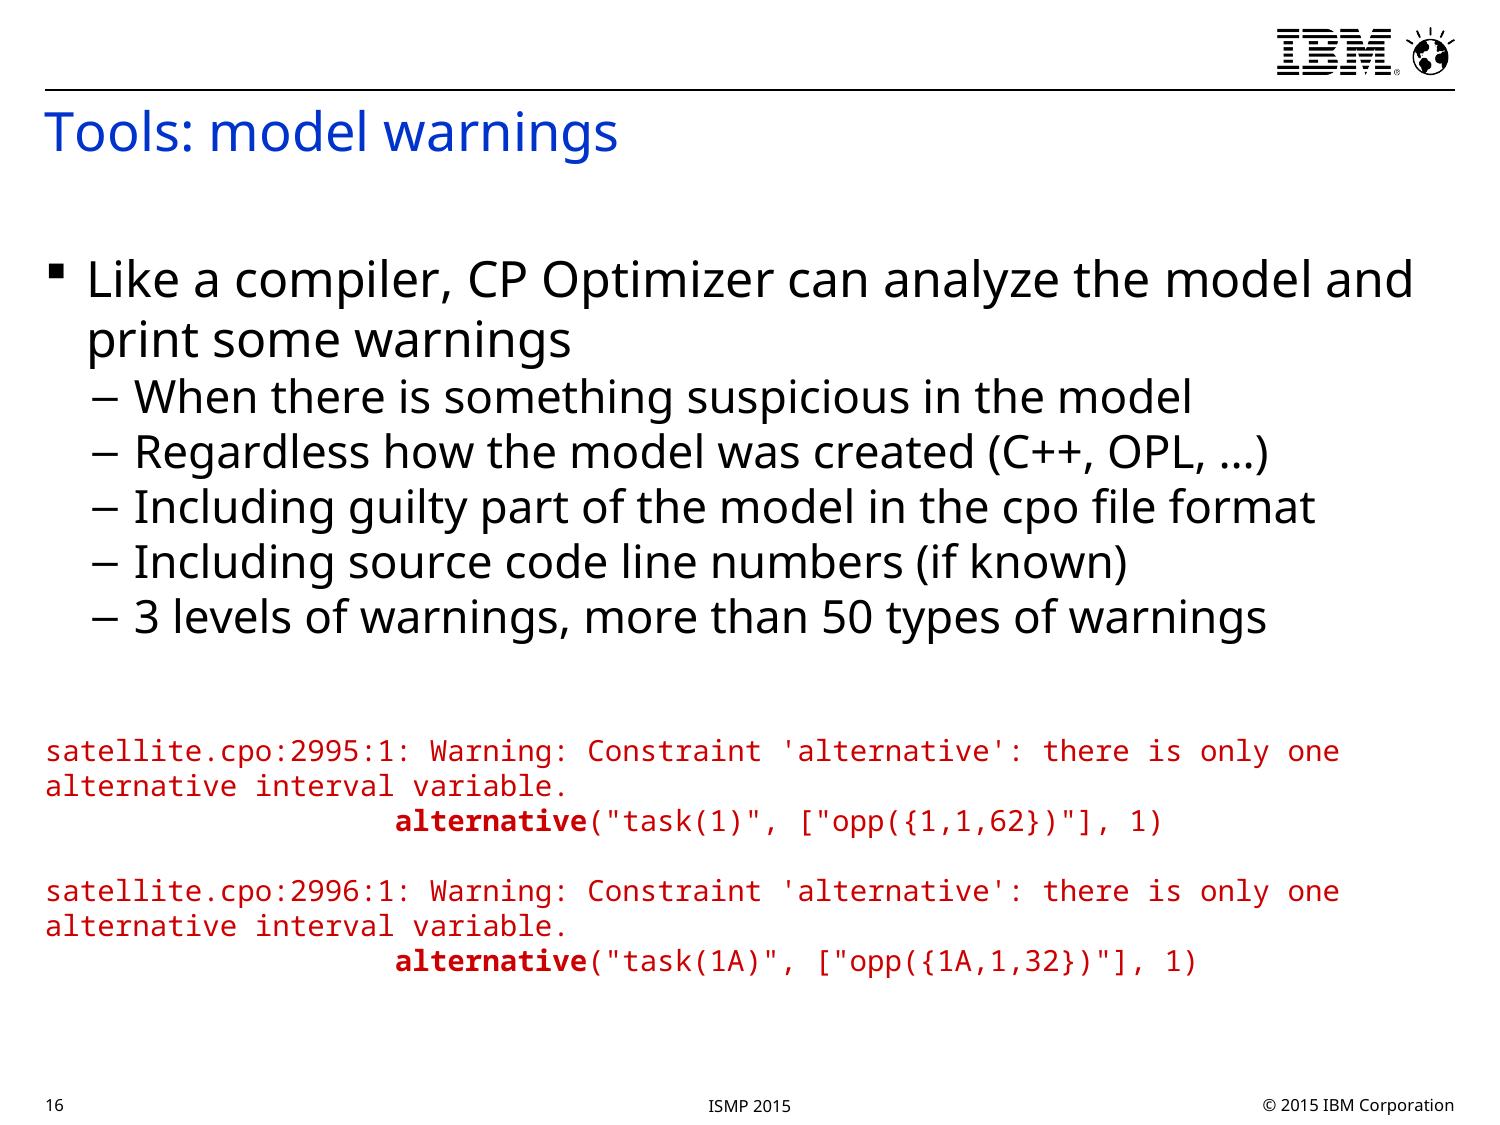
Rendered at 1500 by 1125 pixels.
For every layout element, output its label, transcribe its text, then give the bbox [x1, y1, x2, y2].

picture [1260, 10, 1468, 90]
title Tools: model warnings [29, 97, 1455, 203]
list Like a compiler, CP Optimizer can analyze the model and print some warnings When there is something suspicious in the model Regardless how the model was created (C++, OPL, …) Including guilty part of the model in the cpo file format Including source code line numbers (if known) 3 levels of warnings, more than 50 types of warnings satellite.cpo:2995:1: Warning: Constraint 'alternative': there is only one alternative interval variable. alternative("task(1)", ["opp({1,1,62})"], 1) satellite.cpo:2996:1: Warning: Constraint 'alternative': there is only one alternative interval variable. alternative("task(1A)", ["opp({1A,1,32})"], 1) [29, 239, 1455, 1066]
